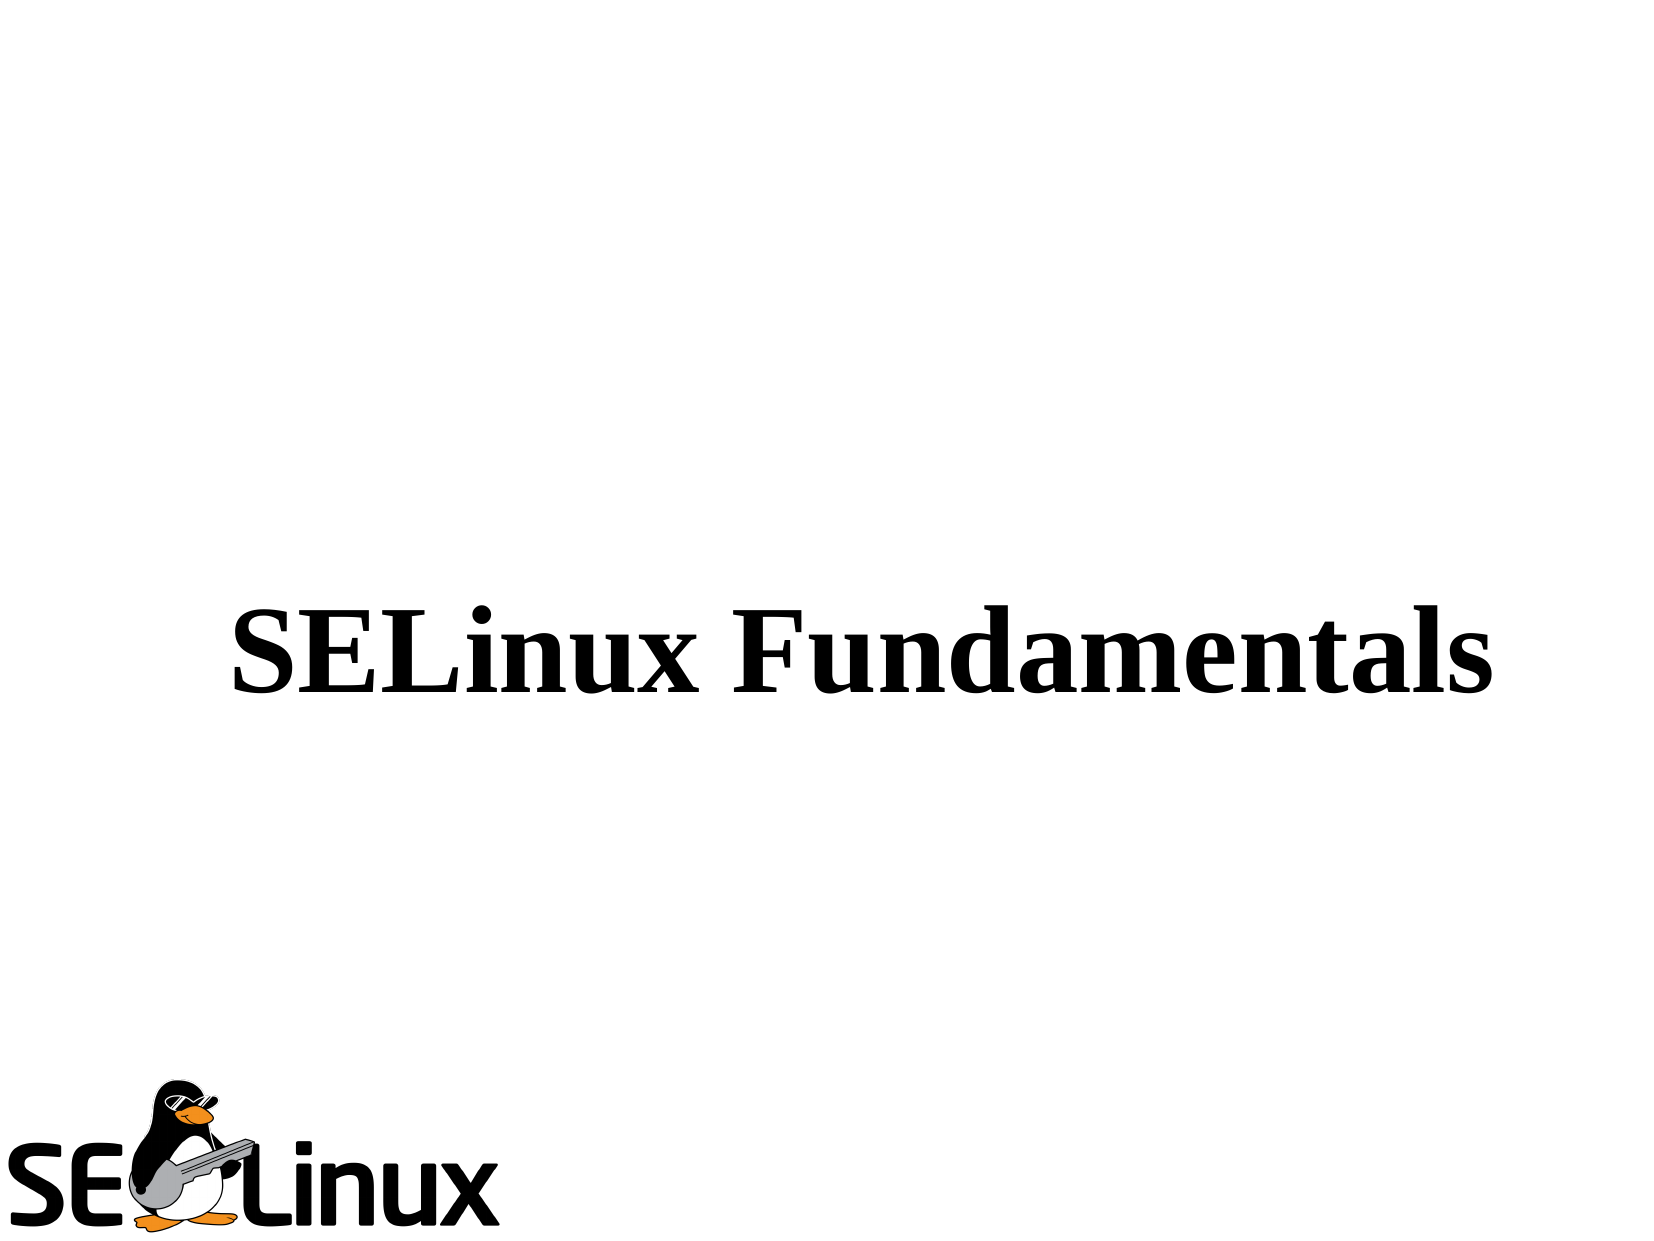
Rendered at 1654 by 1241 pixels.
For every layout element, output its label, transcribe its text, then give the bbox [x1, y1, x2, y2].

list SELinux Fundamentals [82, 290, 1571, 1010]
picture [0, 919, 526, 1241]
